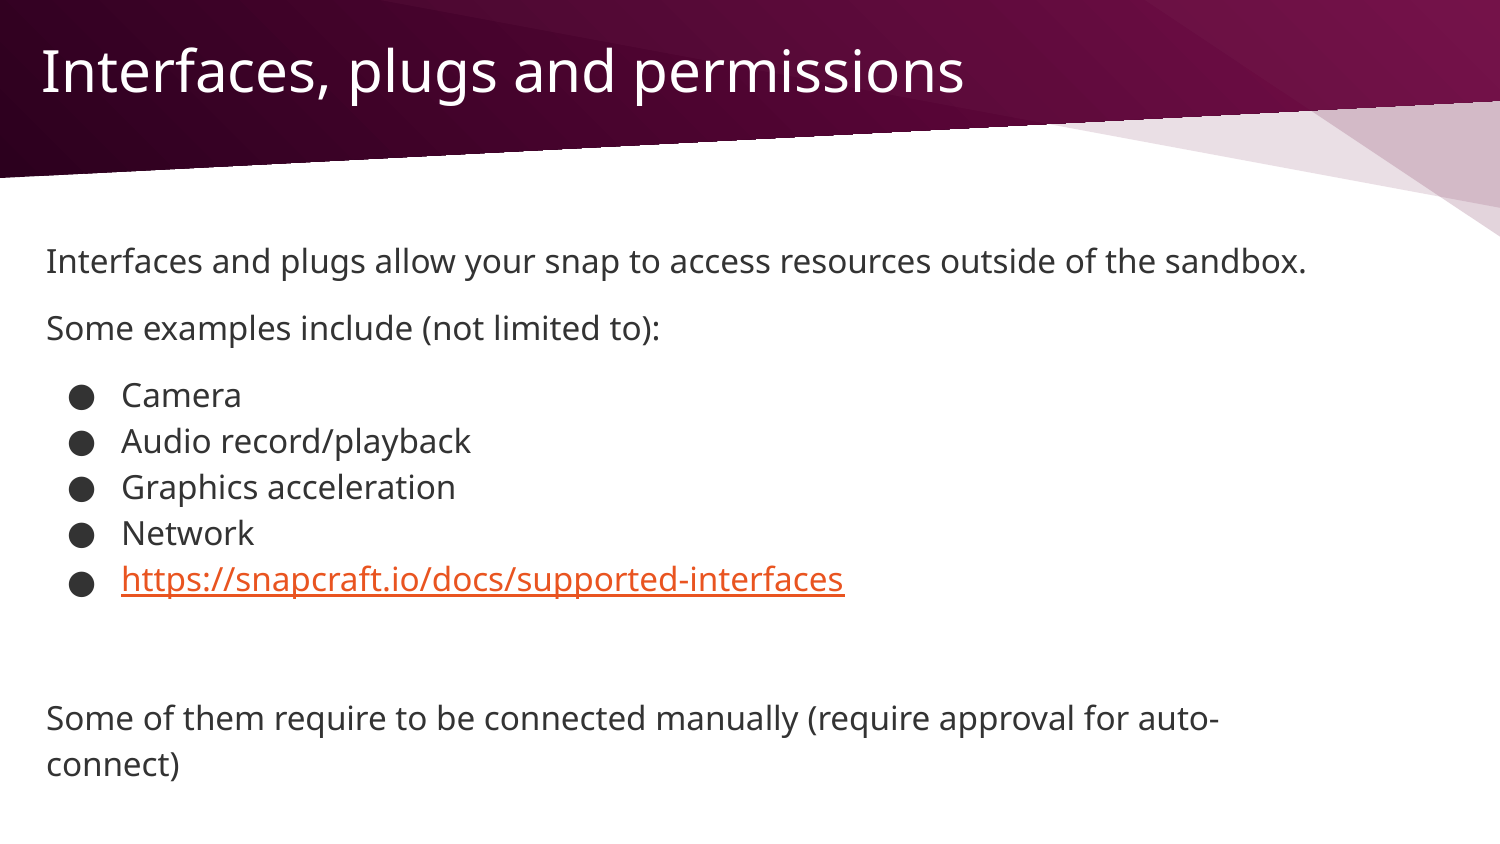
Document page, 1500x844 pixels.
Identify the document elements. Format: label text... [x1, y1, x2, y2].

title Interfaces, plugs and permissions [41, 5, 1336, 134]
list Interfaces and plugs allow your snap to access resources outside of the sandbox. Some examples include (not limited to): Camera Audio record/playback Graphics acceleration Network https://snapcraft.io/docs/supported-interfaces Some of them require to be connected manually (require approval for auto-connect) [35, 229, 1358, 789]
